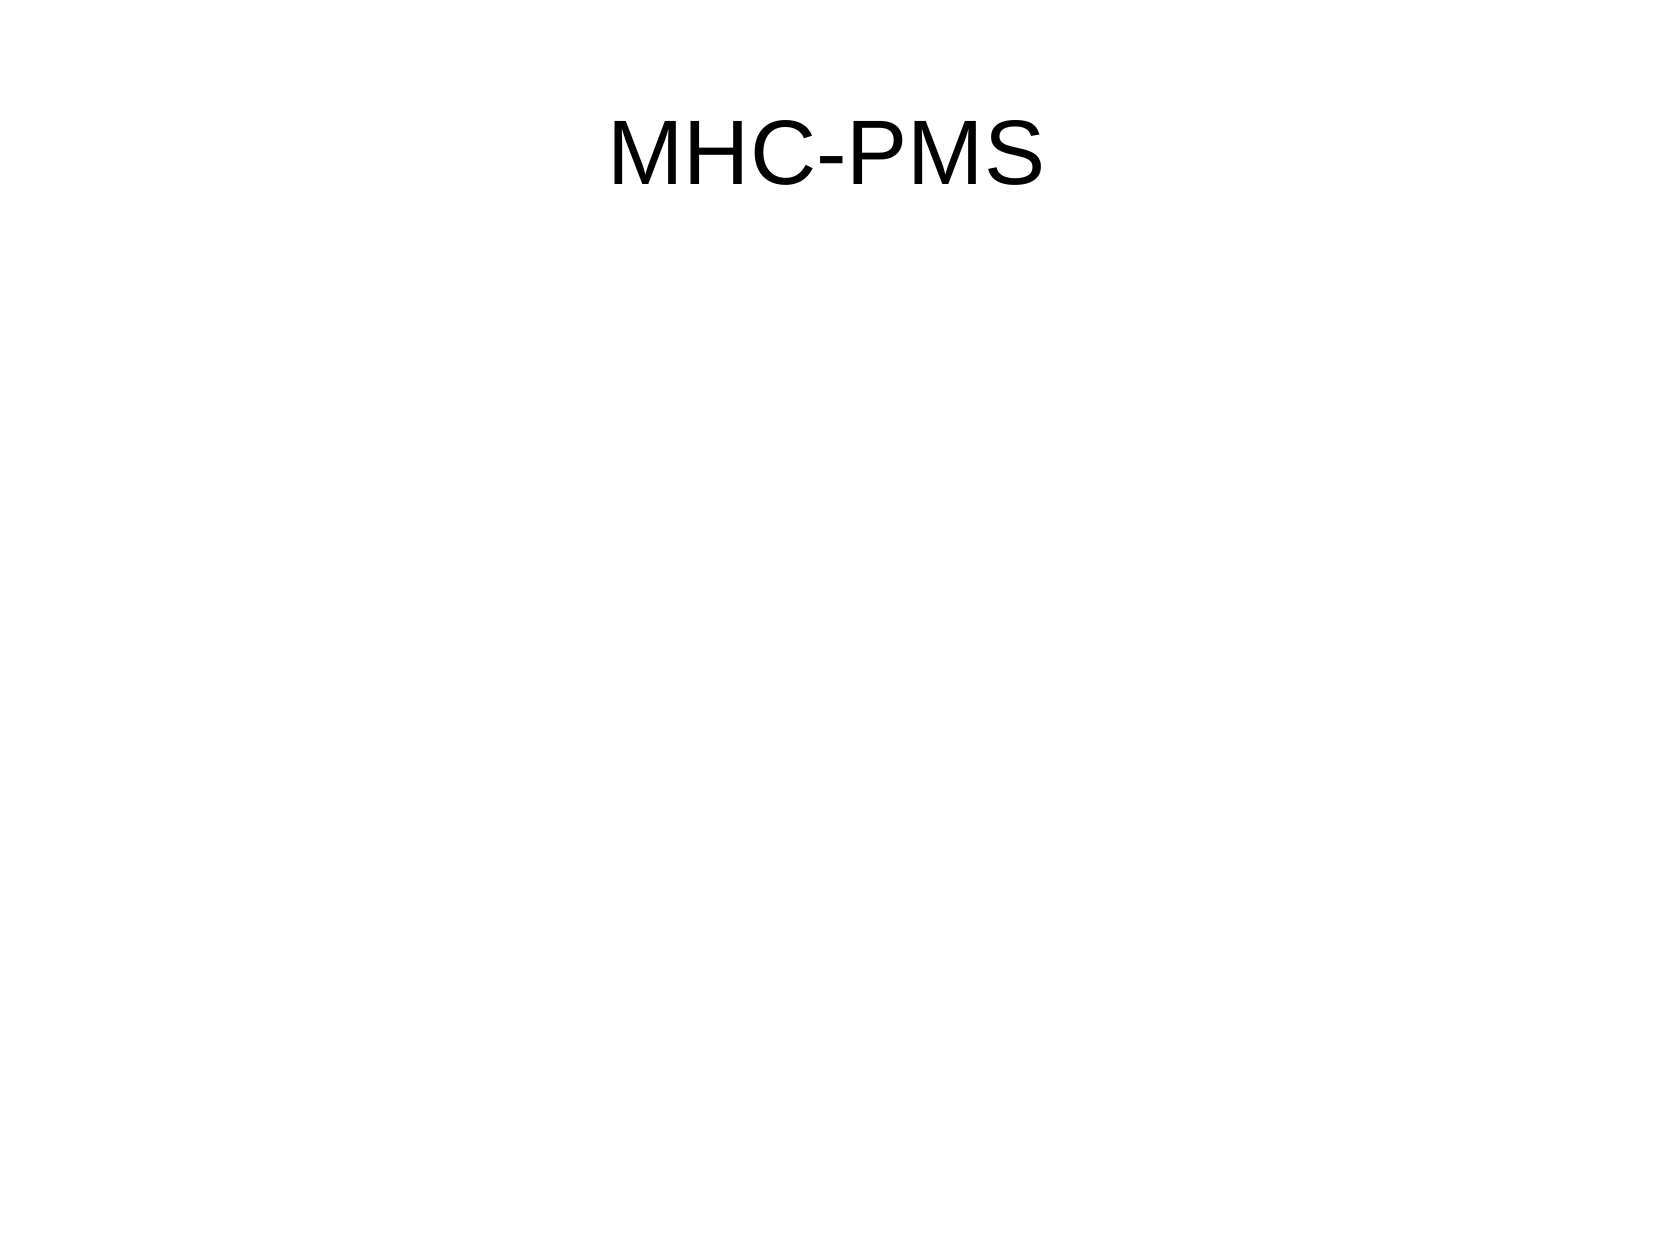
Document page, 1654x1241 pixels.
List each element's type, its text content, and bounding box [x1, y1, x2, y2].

title MHC-PMS [82, 49, 1571, 257]
